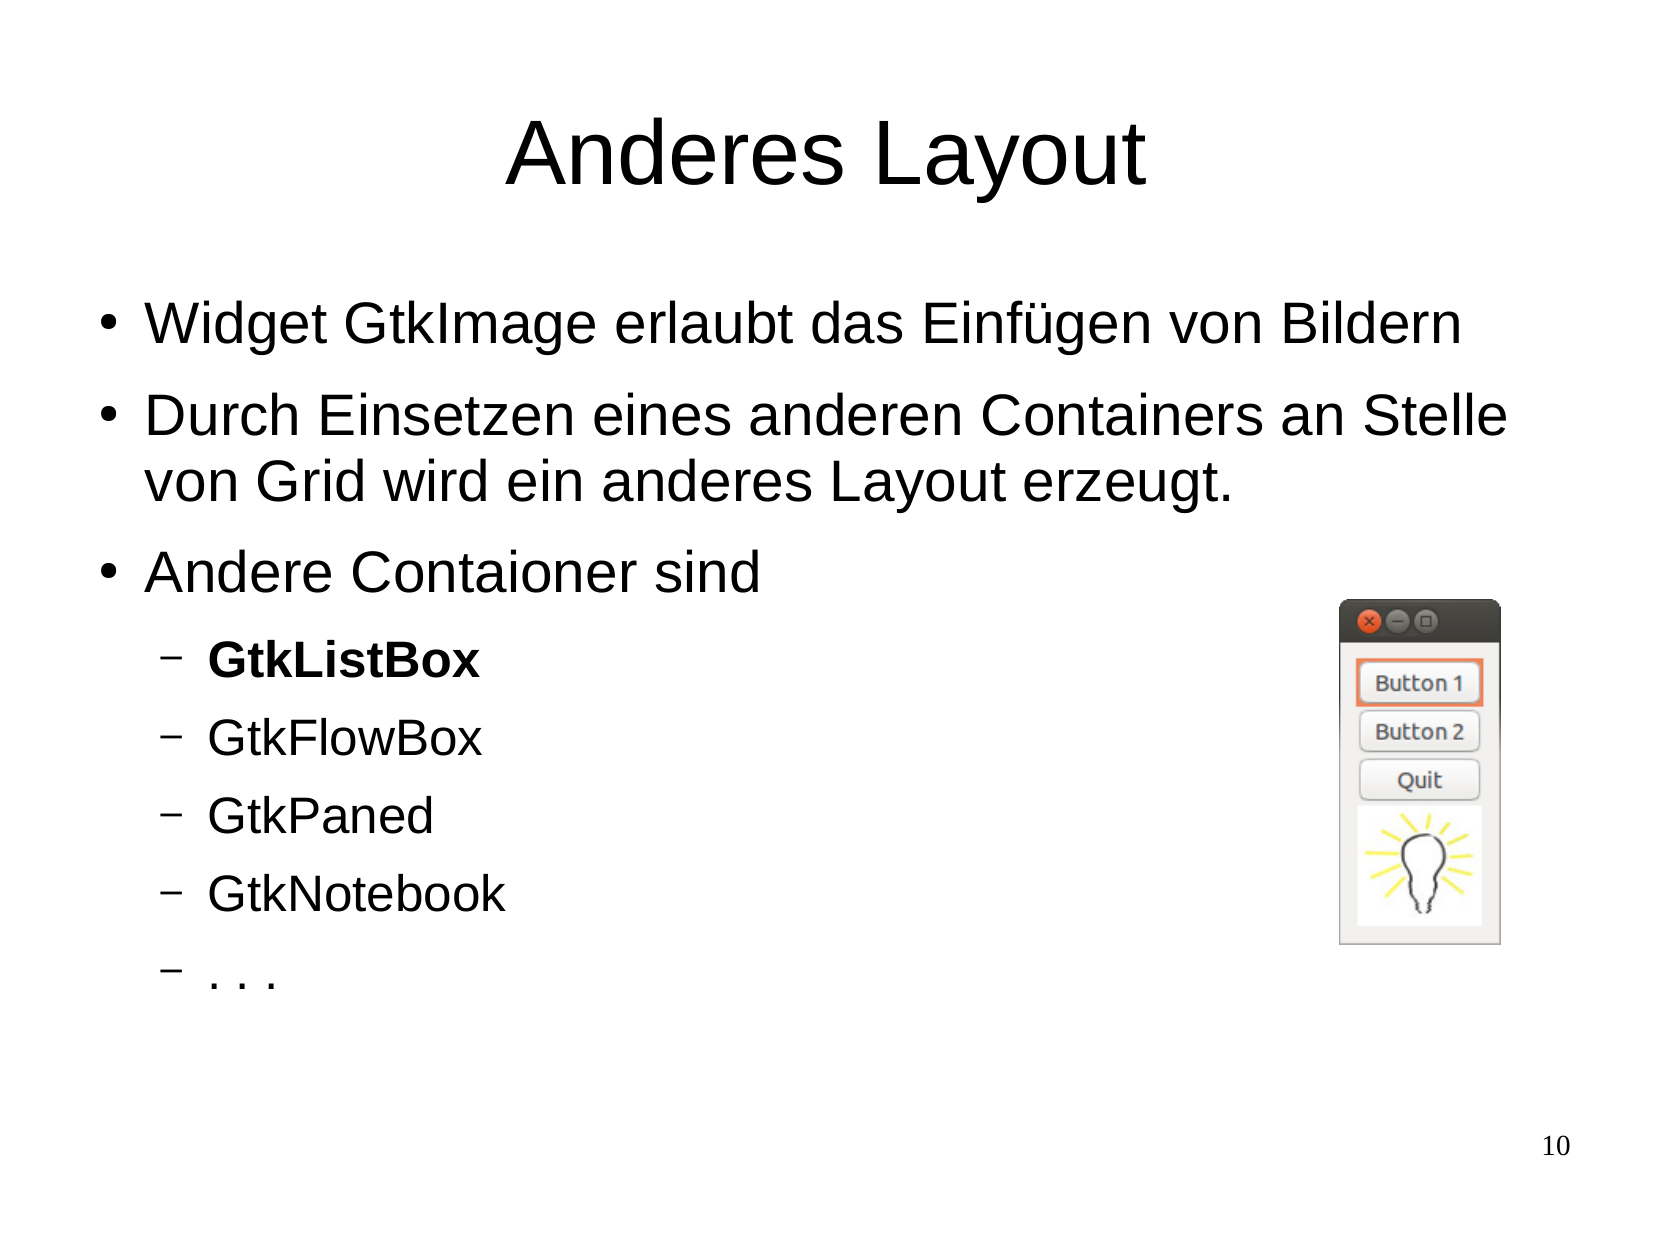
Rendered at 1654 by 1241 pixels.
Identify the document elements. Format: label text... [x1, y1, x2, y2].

list Widget GtkImage erlaubt das Einfügen von Bildern Durch Einsetzen eines anderen Containers an Stelle von Grid wird ein anderes Layout erzeugt. Andere Contaioner sind GtkListBox GtkFlowBox GtkPaned GtkNotebook . . . [82, 290, 1571, 1010]
title Anderes Layout [82, 49, 1571, 257]
picture [1339, 599, 1501, 945]
